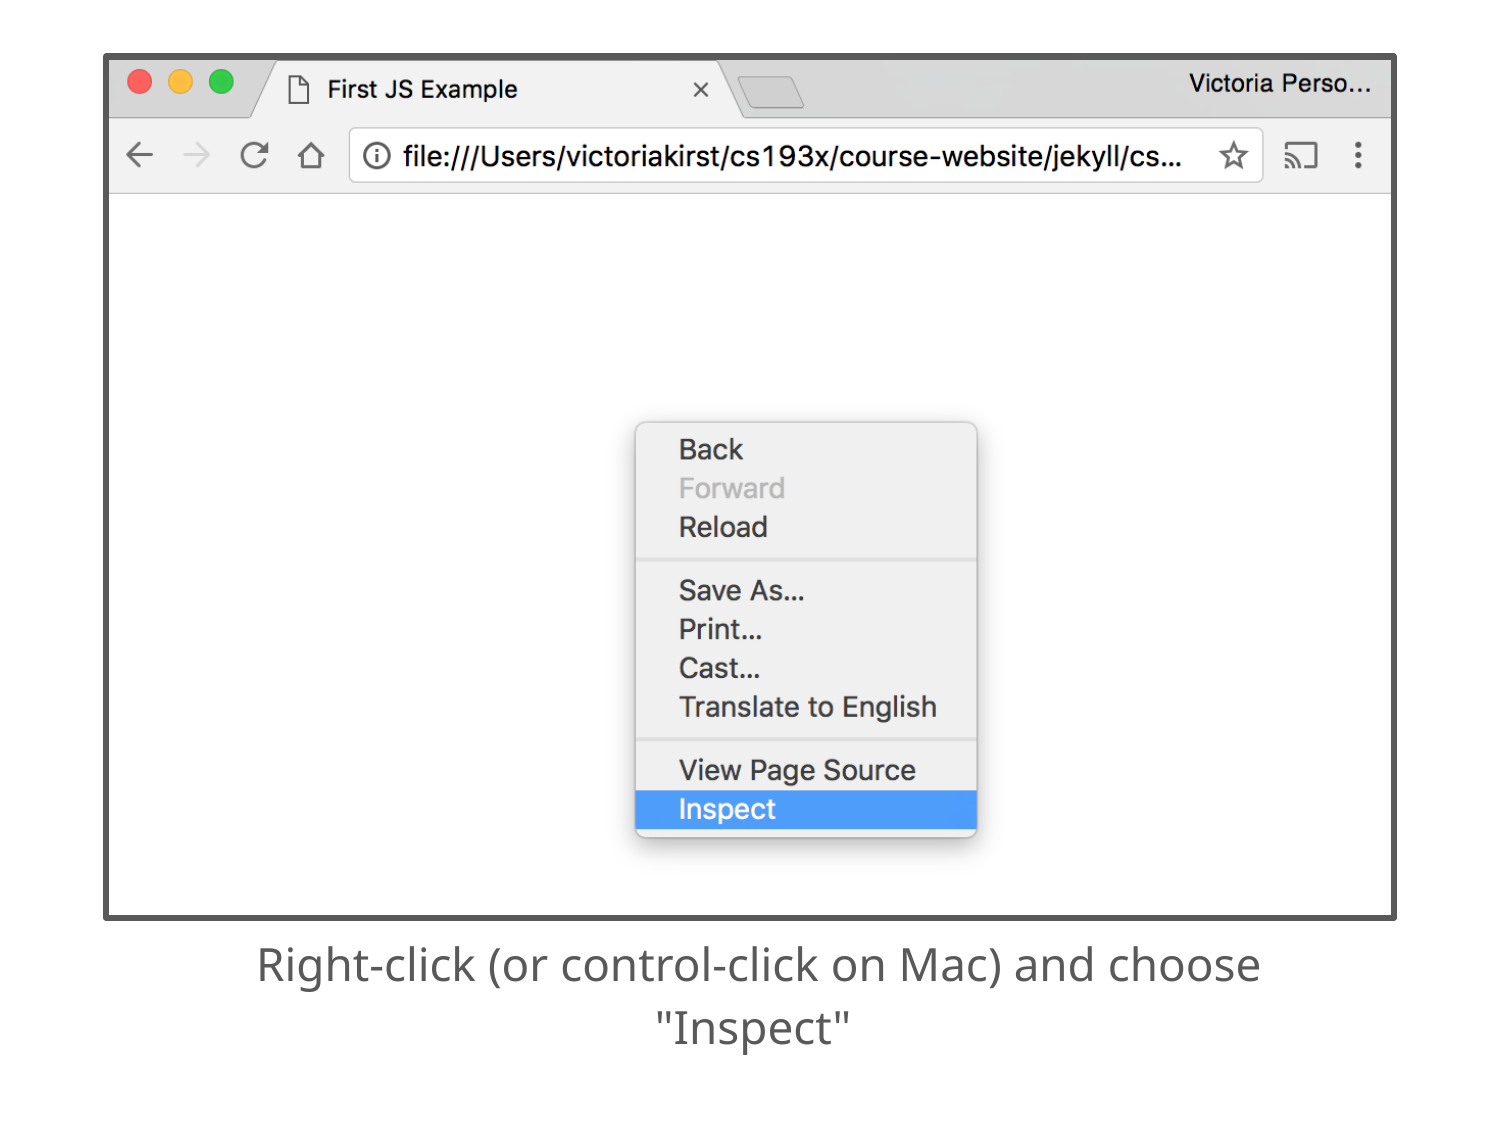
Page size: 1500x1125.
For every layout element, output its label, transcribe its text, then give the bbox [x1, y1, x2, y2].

picture [109, 59, 1391, 915]
list Right-click (or control-click on Mac) and choose "Inspect" [137, 912, 1381, 1077]
